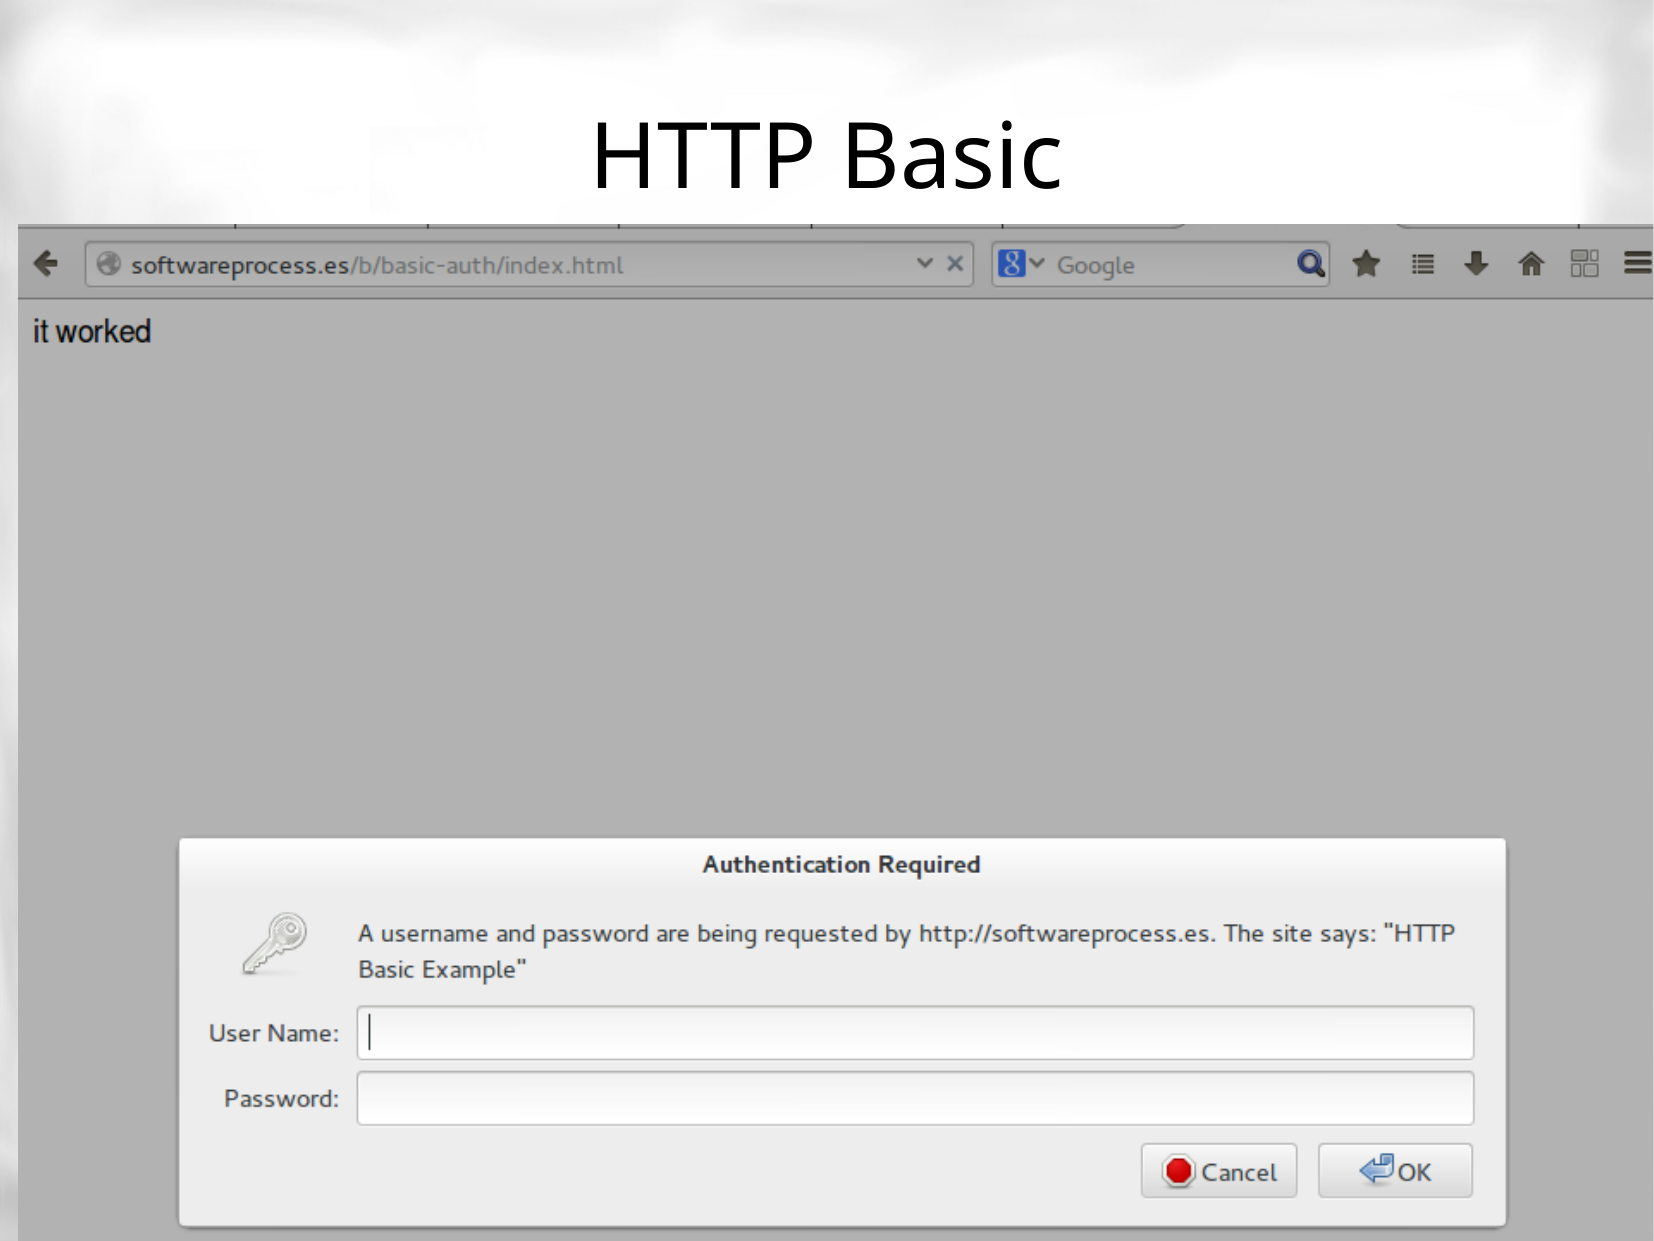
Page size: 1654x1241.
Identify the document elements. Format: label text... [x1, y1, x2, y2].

title HTTP Basic [82, 49, 1571, 224]
picture [0, 0, 1654, 1241]
